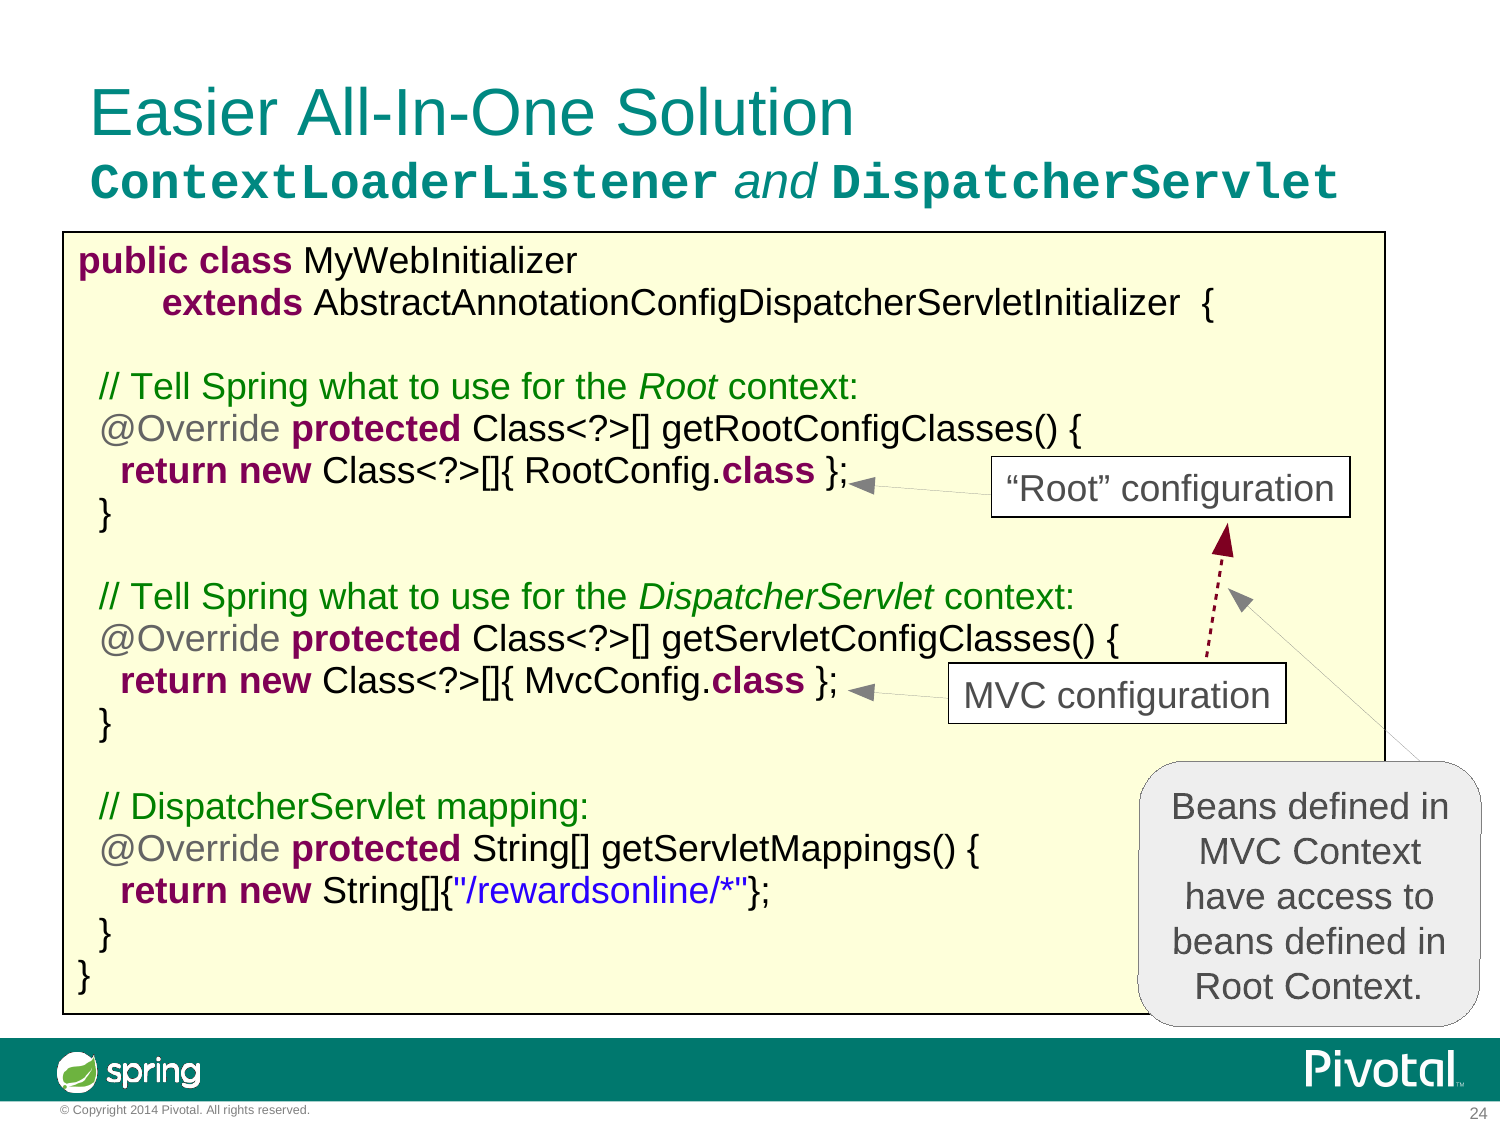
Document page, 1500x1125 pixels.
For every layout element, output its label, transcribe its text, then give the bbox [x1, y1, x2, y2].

text_box Beans defined in MVC Context have access to beans defined in Root Context. [1137, 761, 1482, 1027]
text_box public class MyWebInitializer extends AbstractAnnotationConfigDispatcherServletInitializer { // Tell Spring what to use for the Root context: @Override protected Class<?>[] getRootConfigClasses() { return new Class<?>[]{ RootConfig.class }; } // Tell Spring what to use for the DispatcherServlet context: @Override protected Class<?>[] getServletConfigClasses() { return new Class<?>[]{ MvcConfig.class }; } // DispatcherServlet mapping: @Override protected String[] getServletMappings() { return new String[]{"/rewardsonline/*"}; } } [63, 231, 1385, 1015]
text_box MVC configuration [948, 663, 1286, 724]
picture [32, 1041, 210, 1103]
picture [1306, 1050, 1464, 1087]
title Easier All-In-One Solution ContextLoaderListener and DispatcherServlet [75, 45, 1426, 233]
text_box “Root” configuration [991, 456, 1350, 517]
